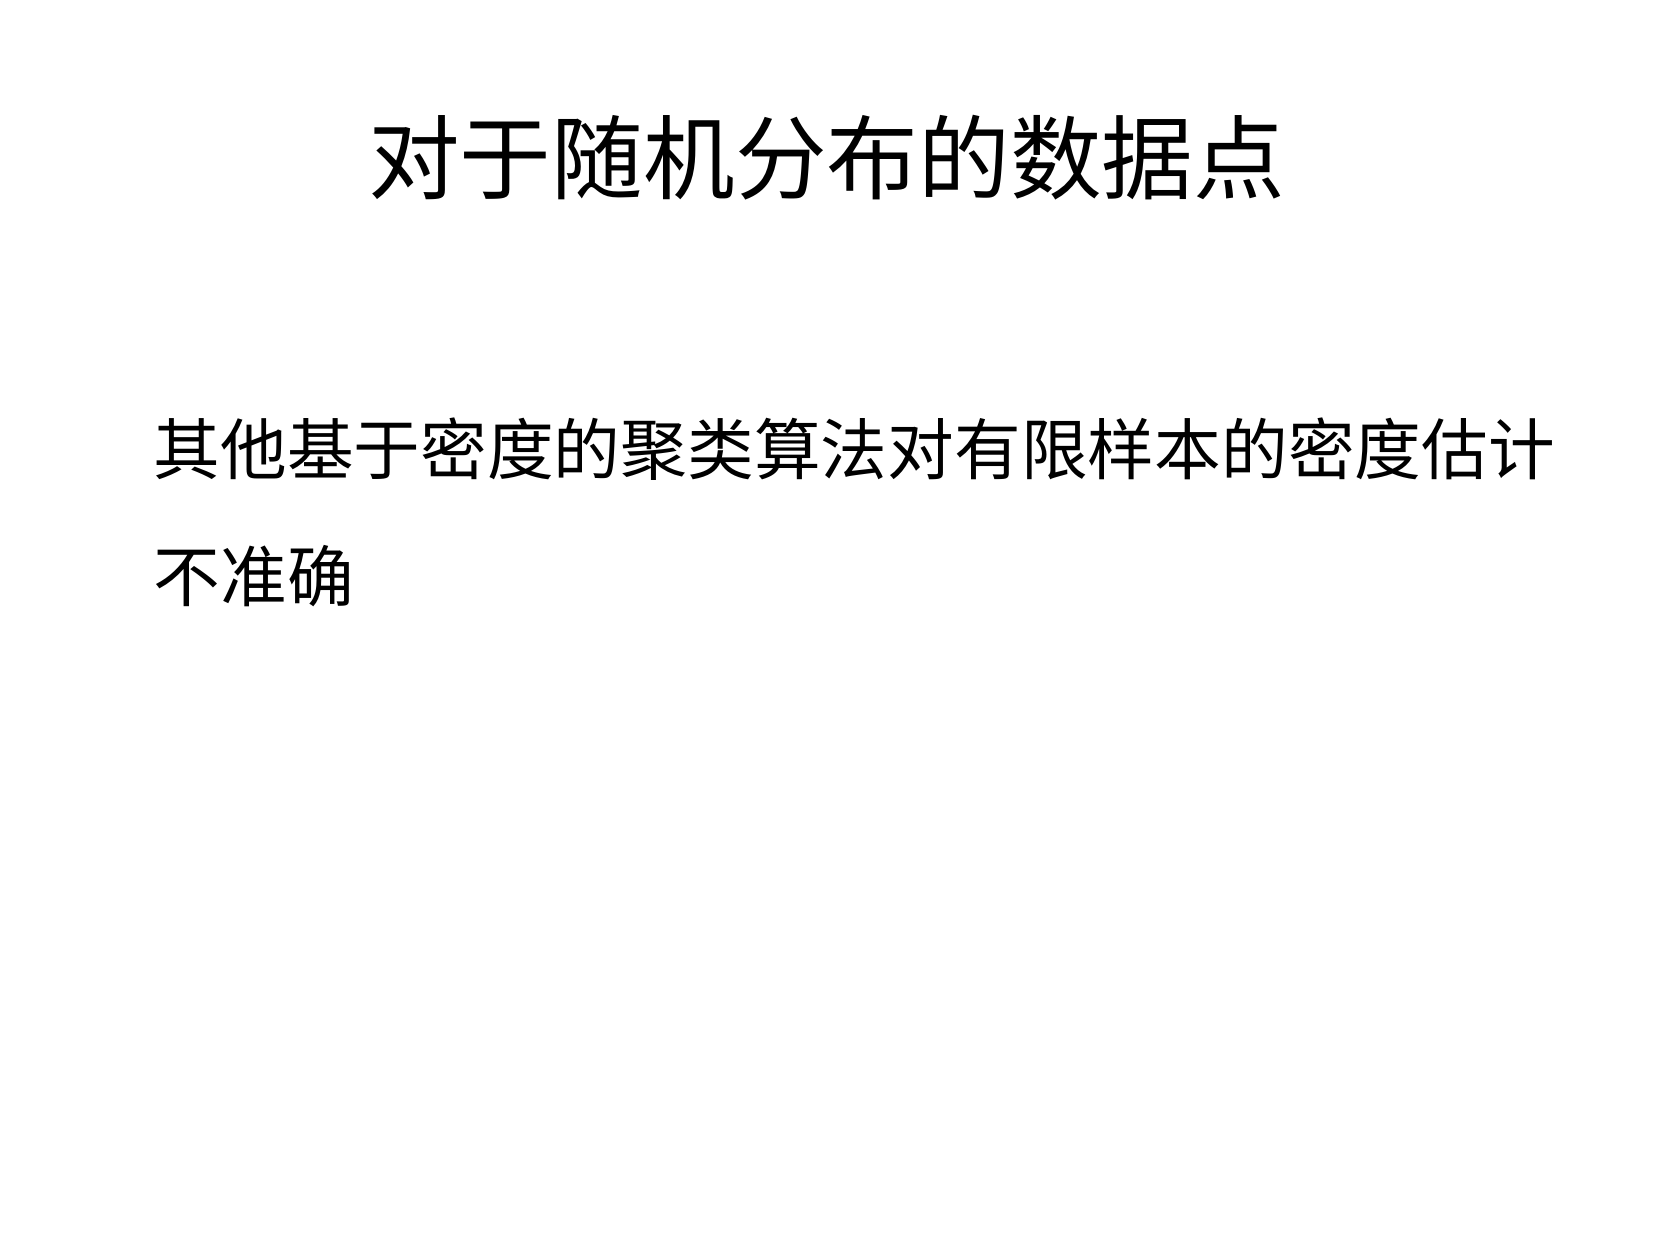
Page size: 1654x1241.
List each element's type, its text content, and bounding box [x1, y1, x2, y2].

title 对于随机分布的数据点 [82, 49, 1571, 257]
list 其他基于密度的聚类算法对有限样本的密度估计 不准确 [82, 290, 1571, 1010]
